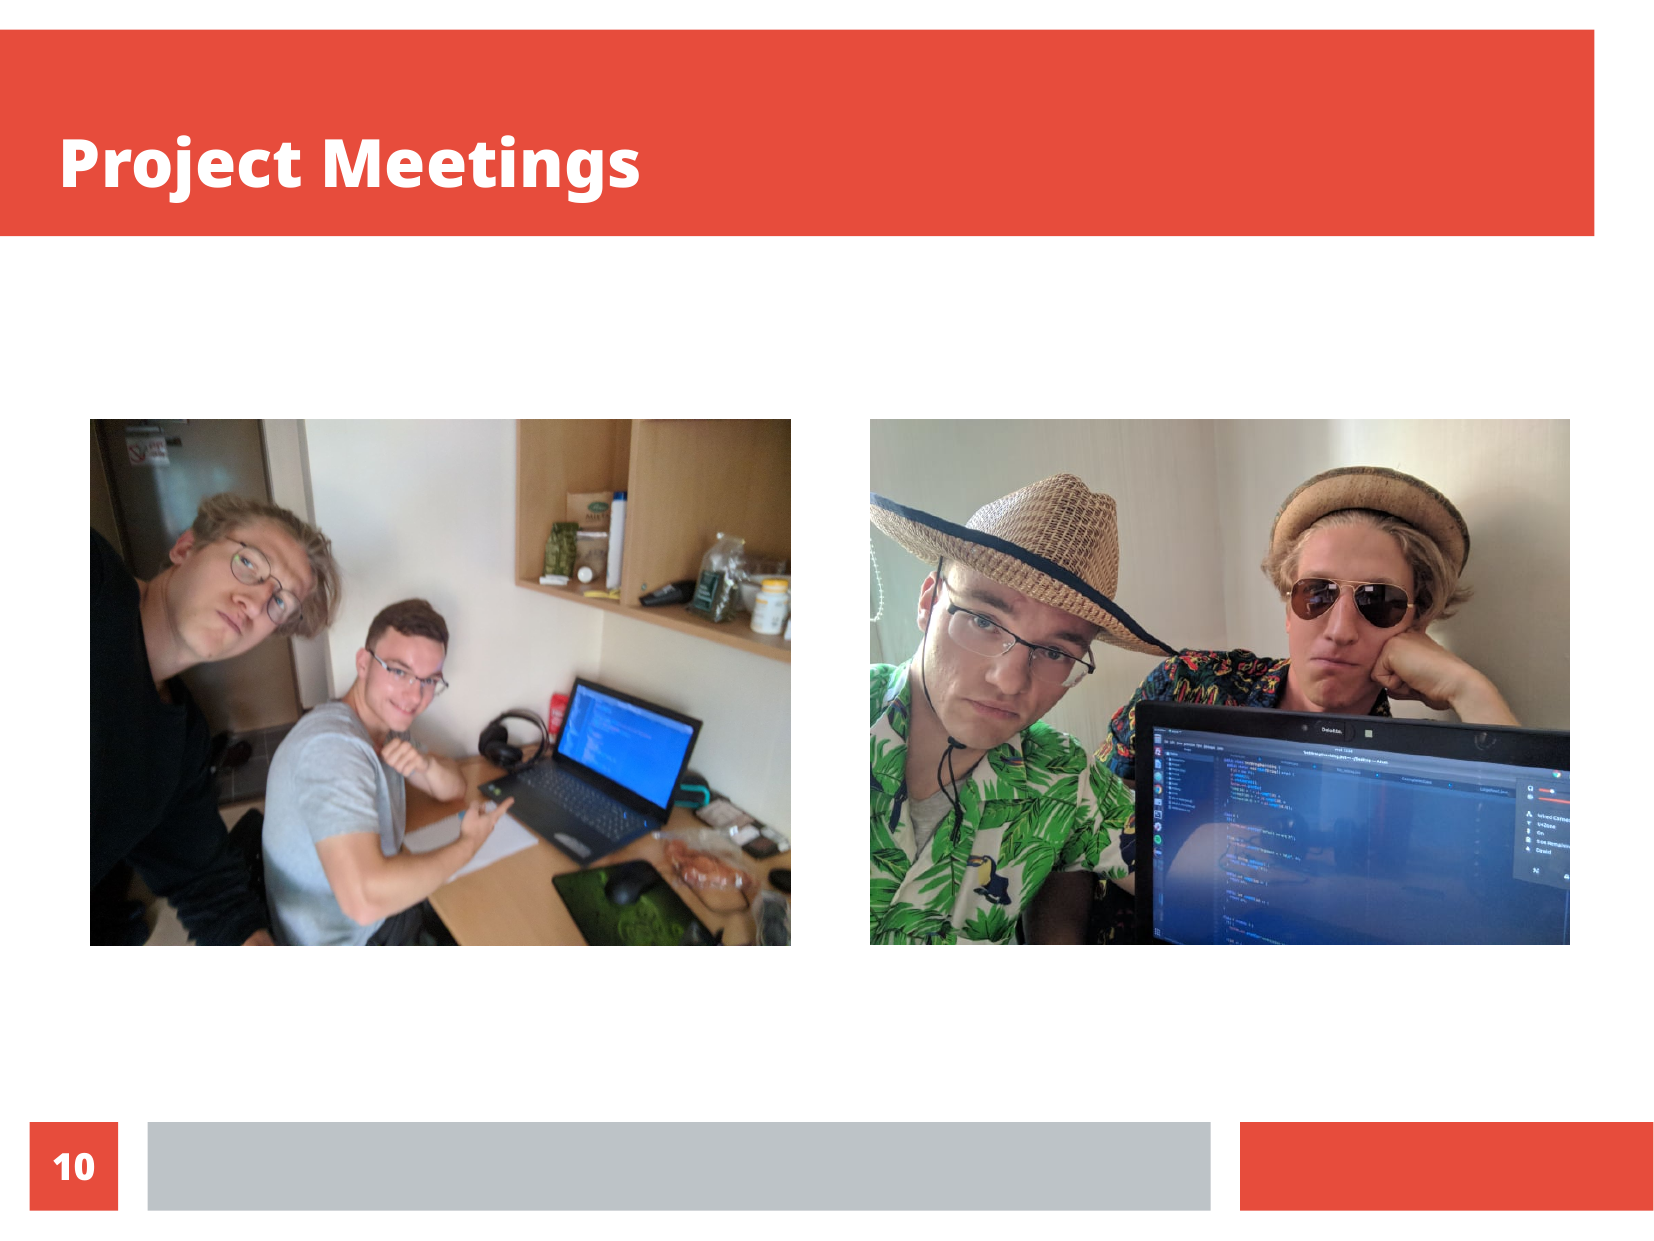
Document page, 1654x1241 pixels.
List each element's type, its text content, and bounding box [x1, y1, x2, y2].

title Project Meetings [59, 59, 1595, 207]
picture [870, 419, 1570, 946]
picture [90, 419, 791, 946]
